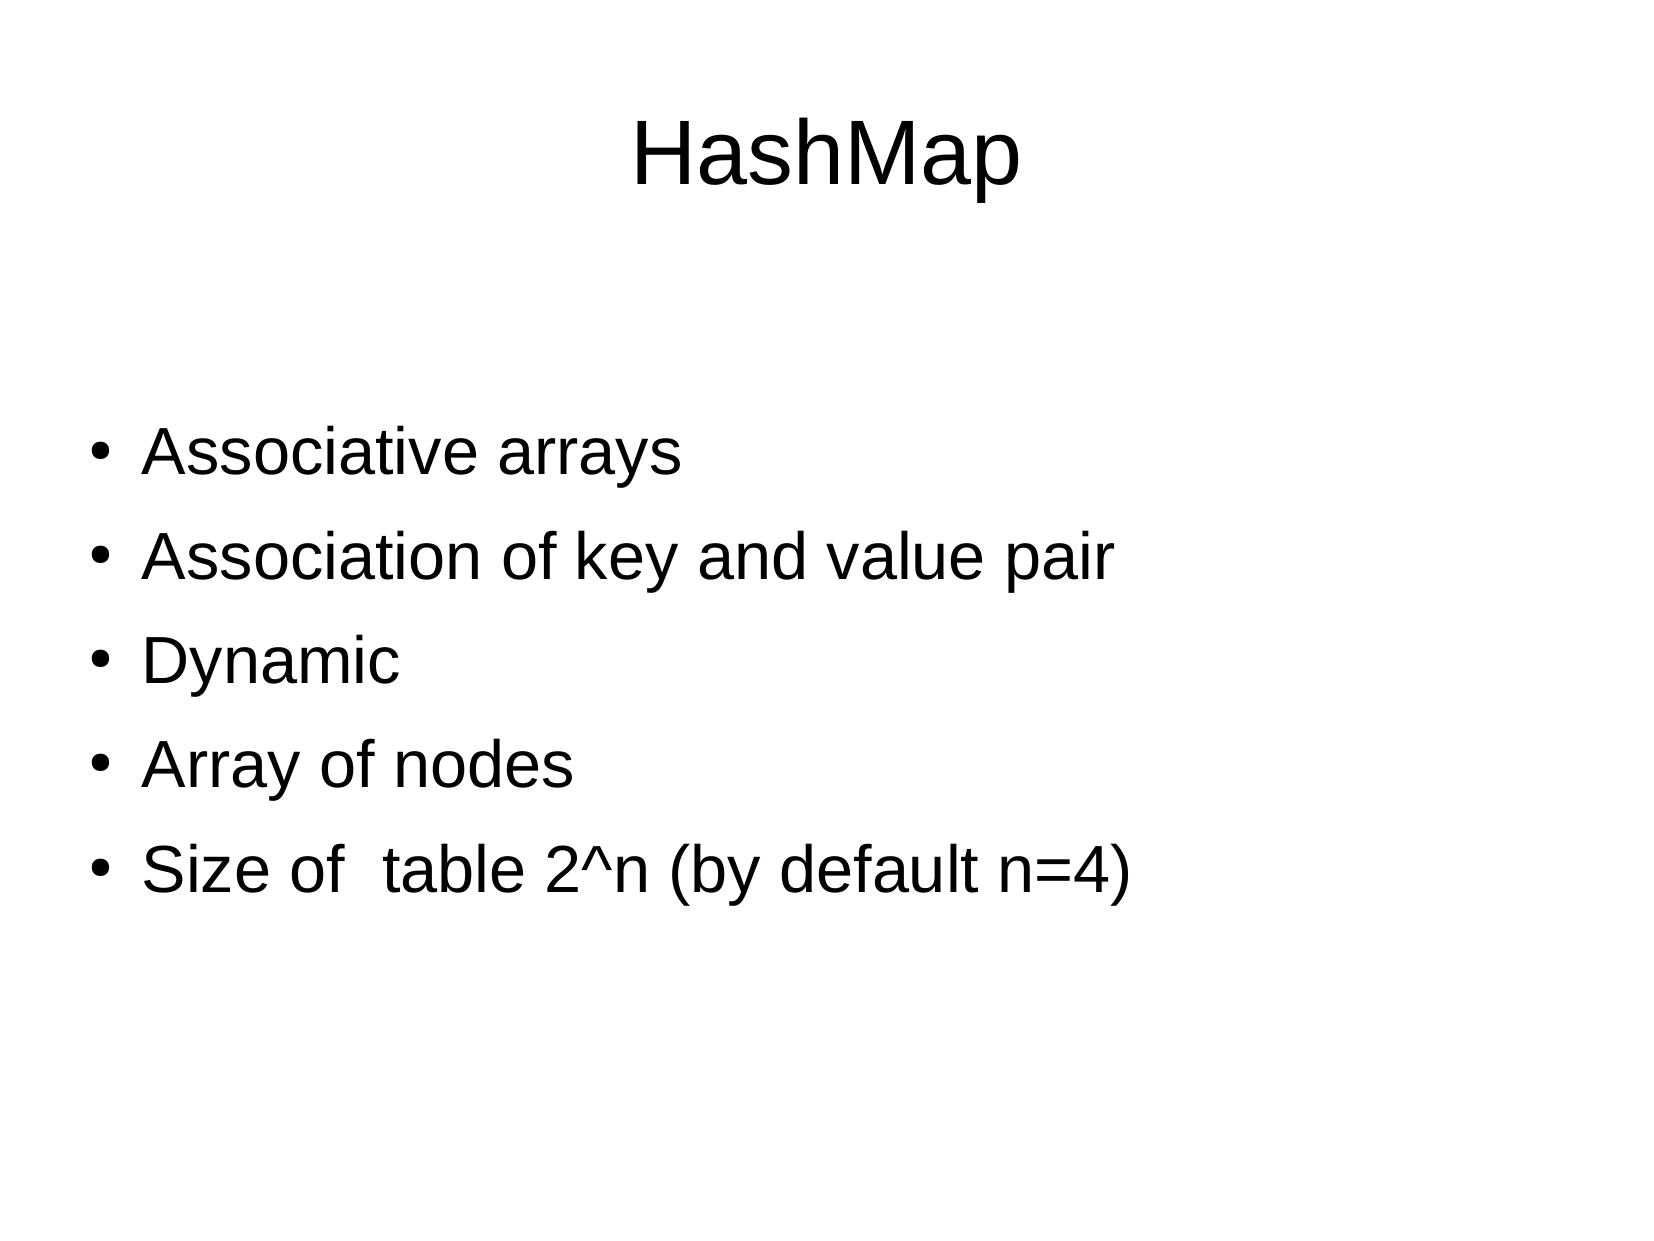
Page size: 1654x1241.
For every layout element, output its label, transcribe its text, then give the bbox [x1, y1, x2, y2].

list Associative arrays Association of key and value pair Dynamic Array of nodes Size of table 2^n (by default n=4) [70, 414, 1560, 1134]
title HashMap [82, 49, 1571, 257]
